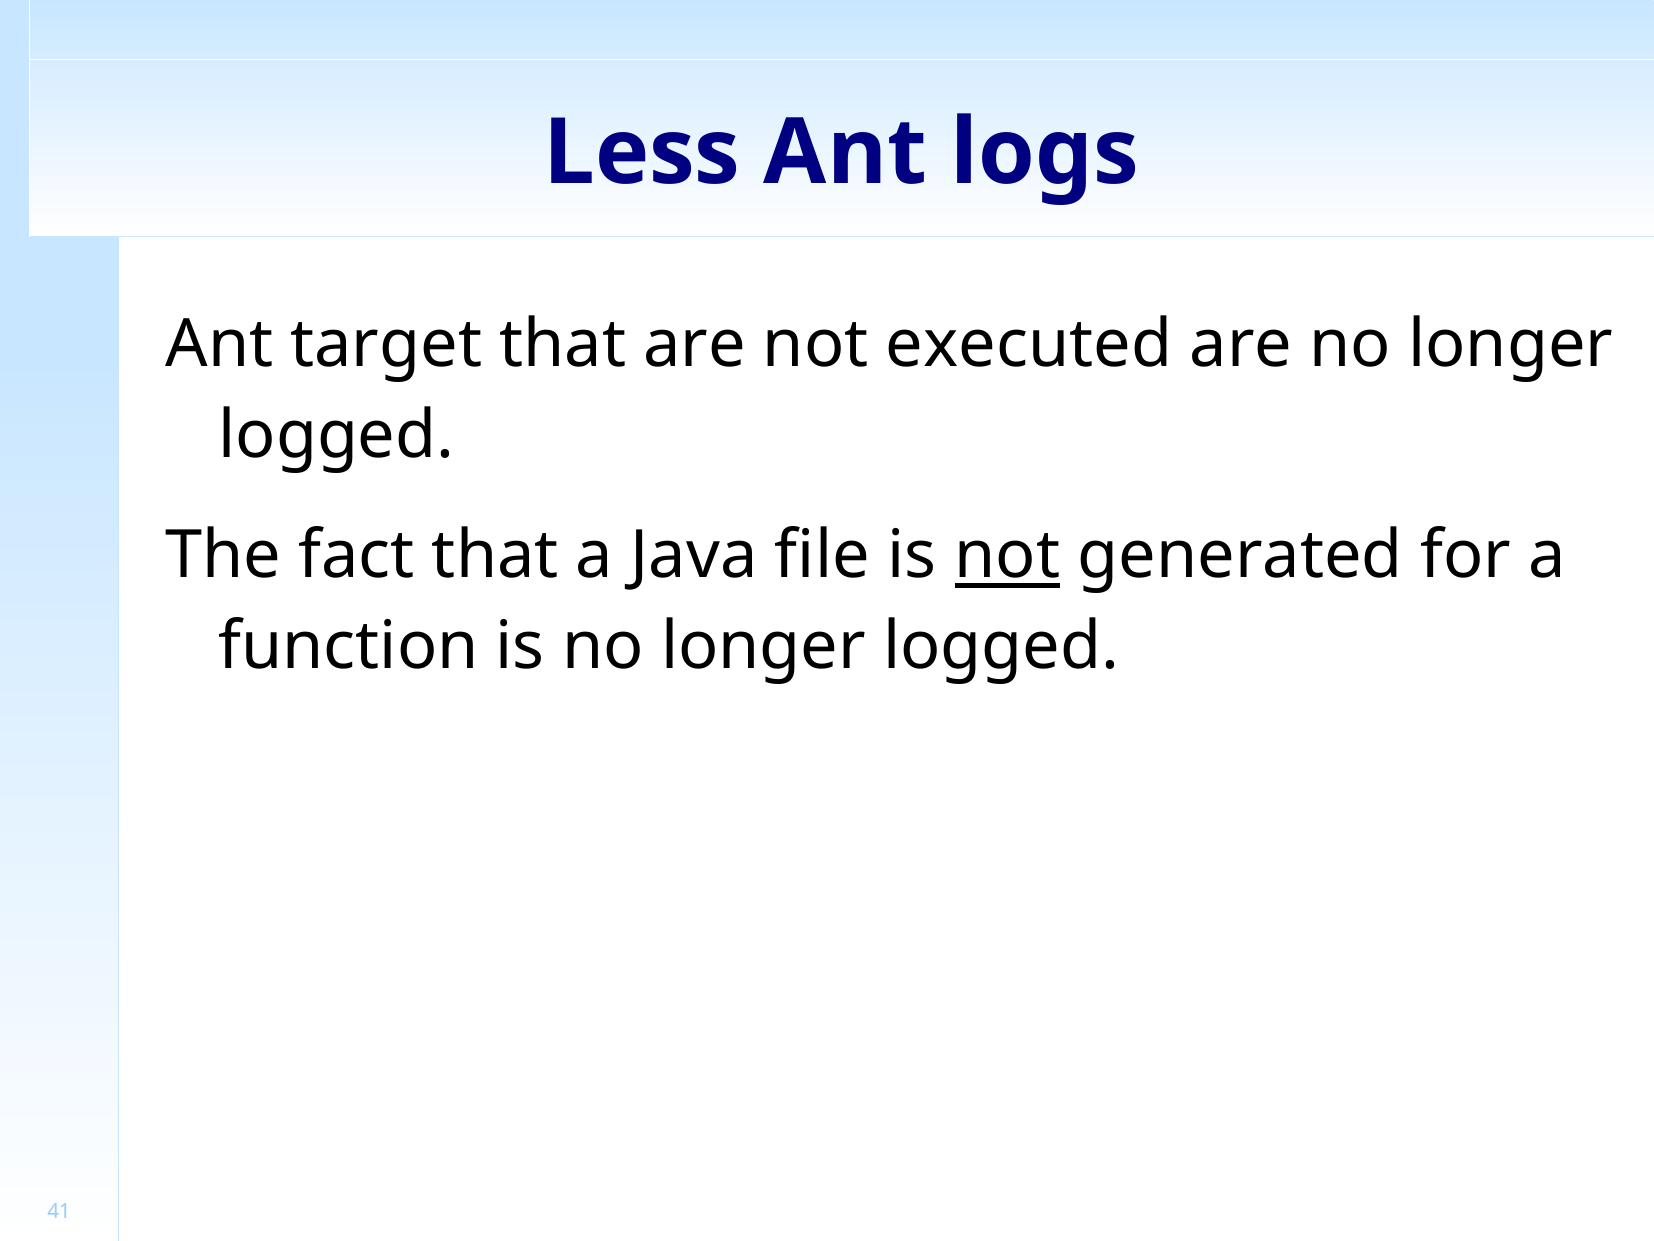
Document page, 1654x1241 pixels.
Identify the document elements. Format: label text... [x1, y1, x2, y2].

list Ant target that are not executed are no longer logged. The fact that a Java file is not generated for a function is no longer logged. [147, 295, 1625, 1182]
title Less Ant logs [29, 59, 1654, 237]
